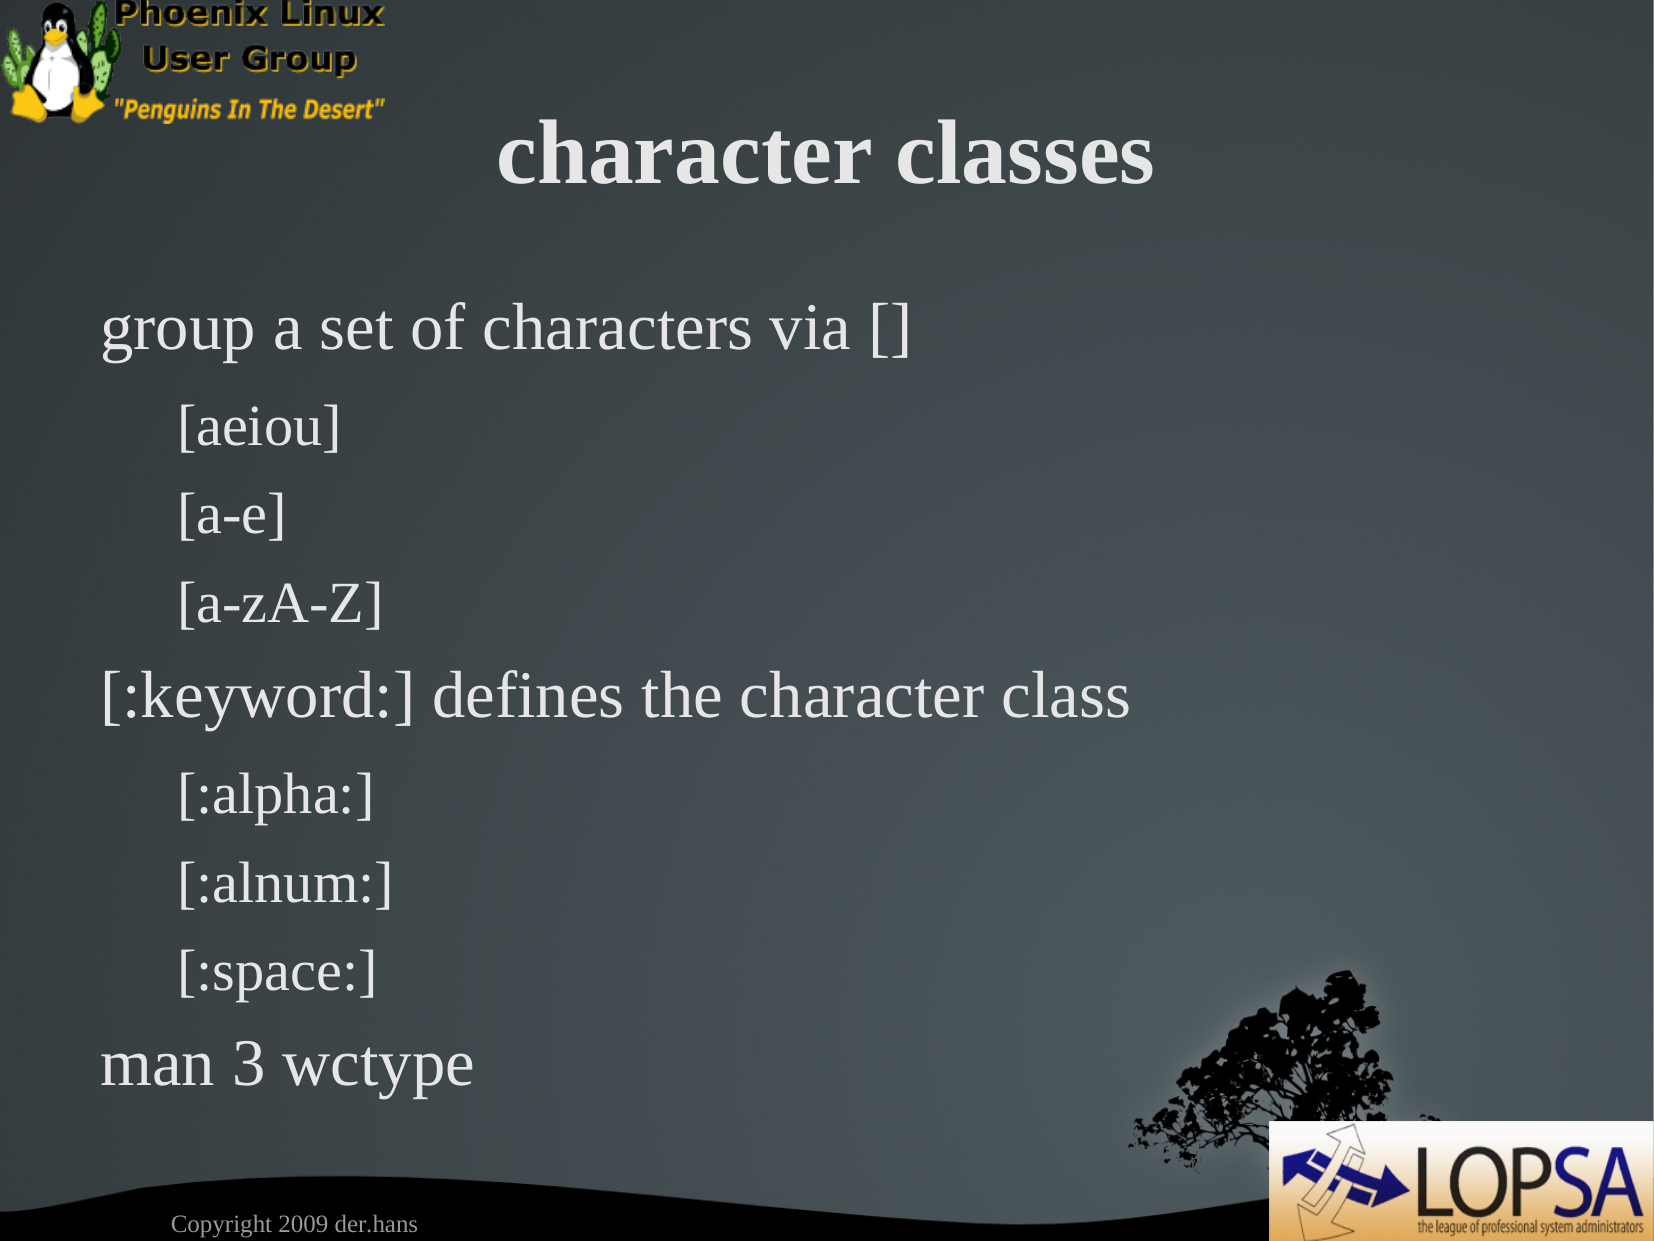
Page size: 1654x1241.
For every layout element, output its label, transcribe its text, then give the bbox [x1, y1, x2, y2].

title character classes [82, 49, 1571, 257]
list group a set of characters via [] [aeiou] [a-e] [a-zA-Z] [:keyword:] defines the character class [:alpha:] [:alnum:] [:space:] man 3 wctype [82, 290, 1571, 1157]
picture [0, 0, 1654, 1241]
